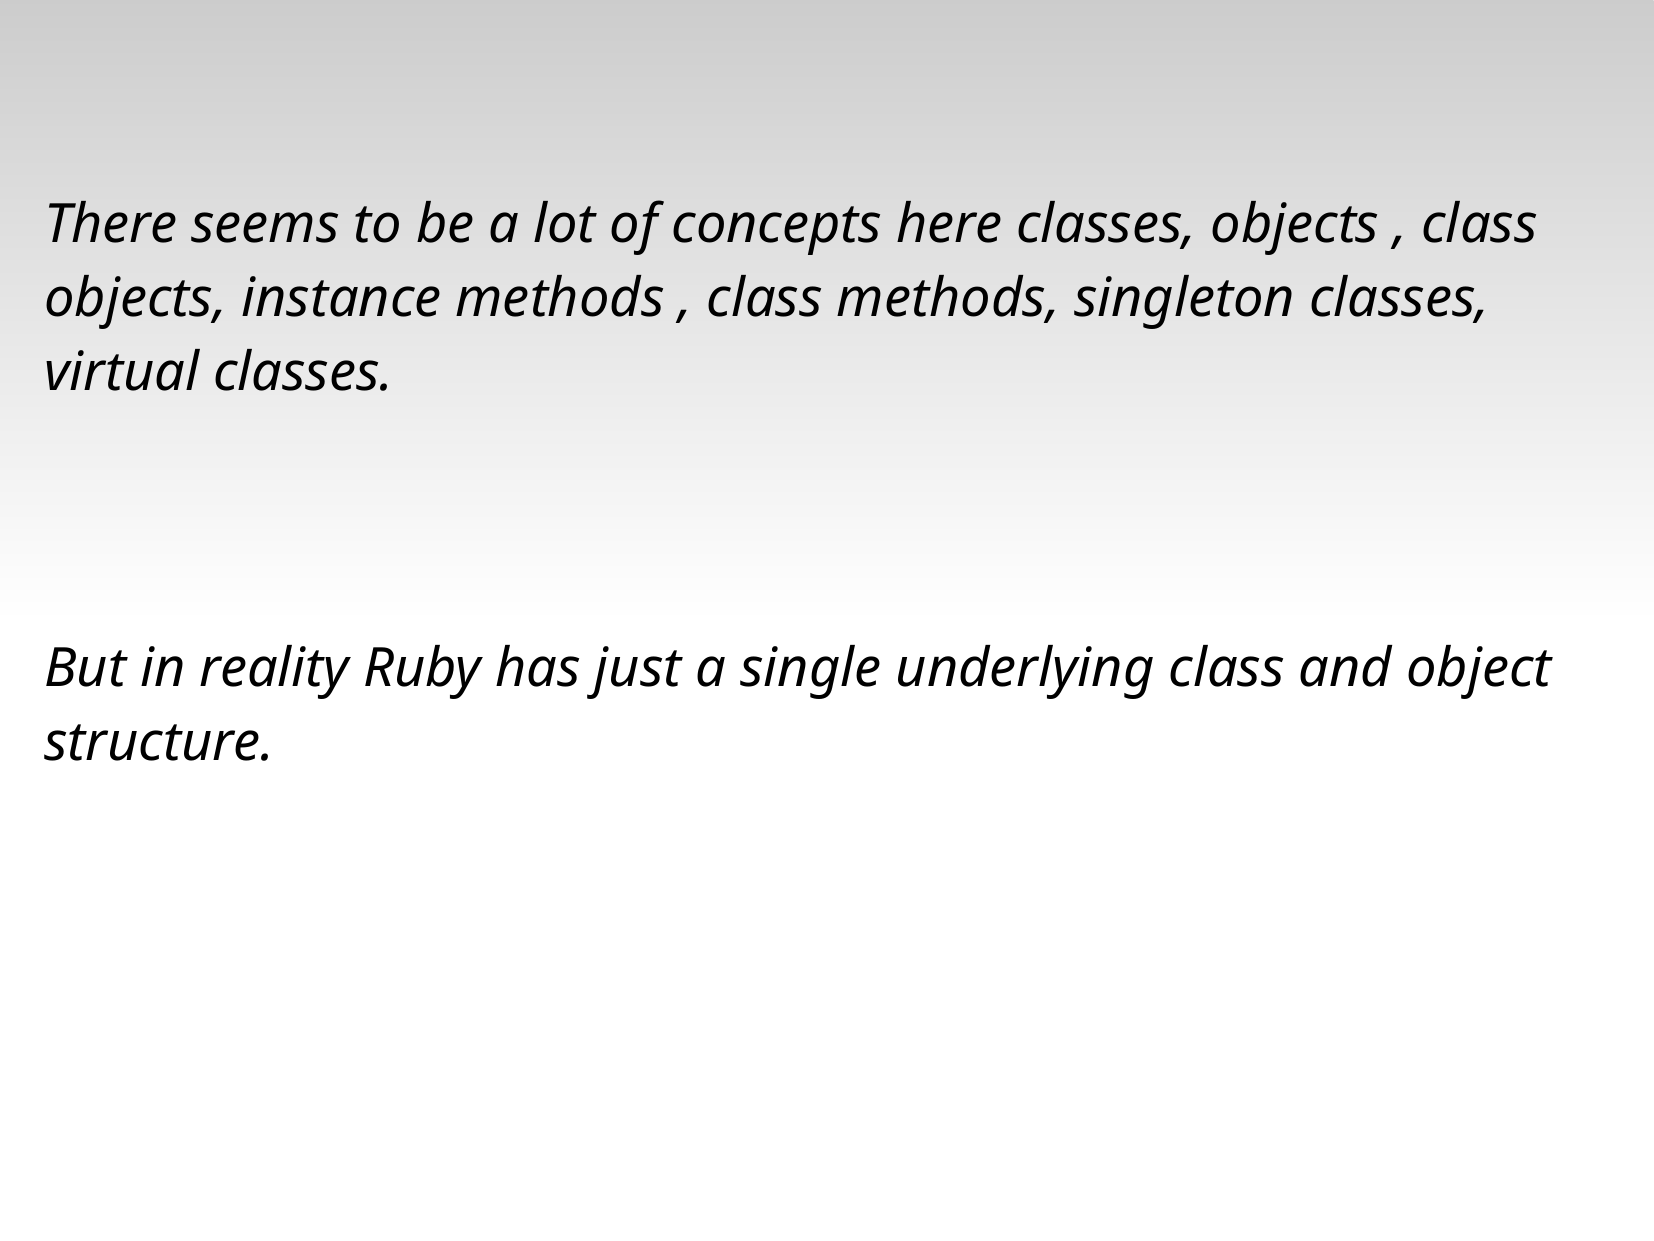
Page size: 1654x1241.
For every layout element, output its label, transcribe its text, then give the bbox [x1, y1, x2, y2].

text_box There seems to be a lot of concepts here classes, objects , class objects, instance methods , class methods, singleton classes, virtual classes. But in reality Ruby has just a single underlying class and object structure. [29, 177, 1571, 723]
